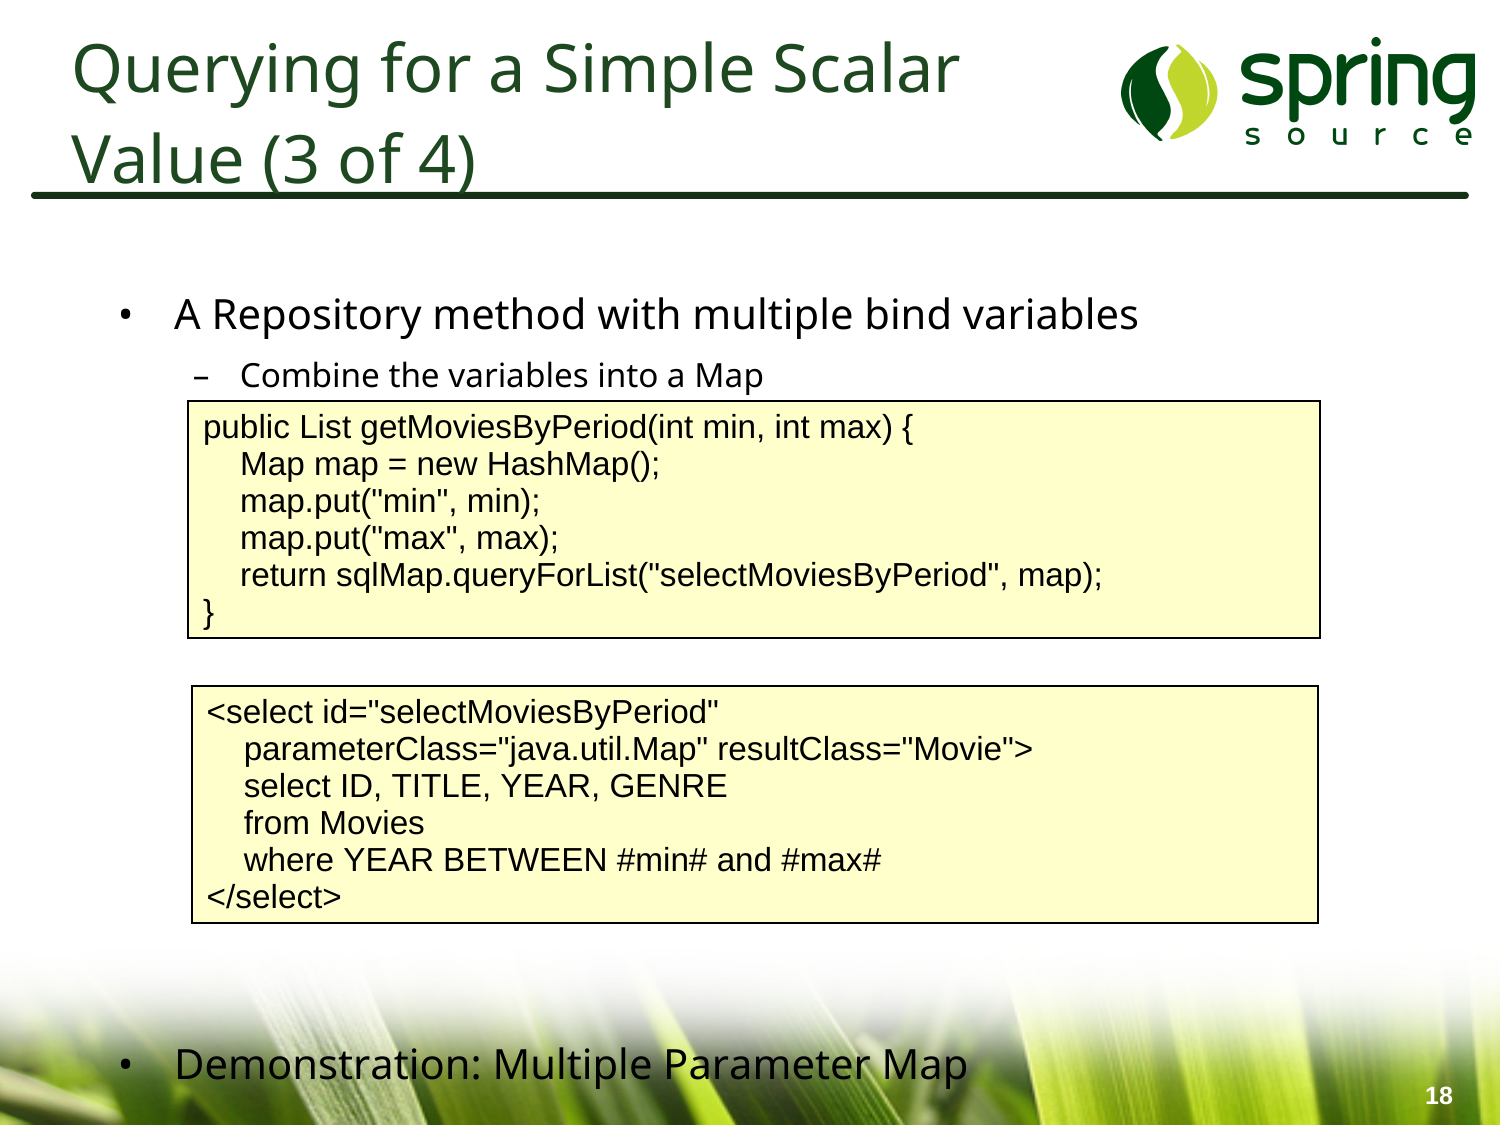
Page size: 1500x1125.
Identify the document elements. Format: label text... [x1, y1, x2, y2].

picture [1121, 37, 1475, 145]
title Querying for a Simple Scalar Value (3 of 4) [56, 14, 1089, 192]
list A Repository method with multiple bind variables Combine the variables into a Map Demonstration: Multiple Parameter Map [103, 277, 1404, 1027]
text_box <select id="selectMoviesByPeriod" parameterClass="java.util.Map" resultClass="Movie"> select ID, TITLE, YEAR, GENRE from Movies where YEAR BETWEEN #min# and #max# </select> [191, 685, 1319, 924]
picture [0, 944, 1500, 1125]
